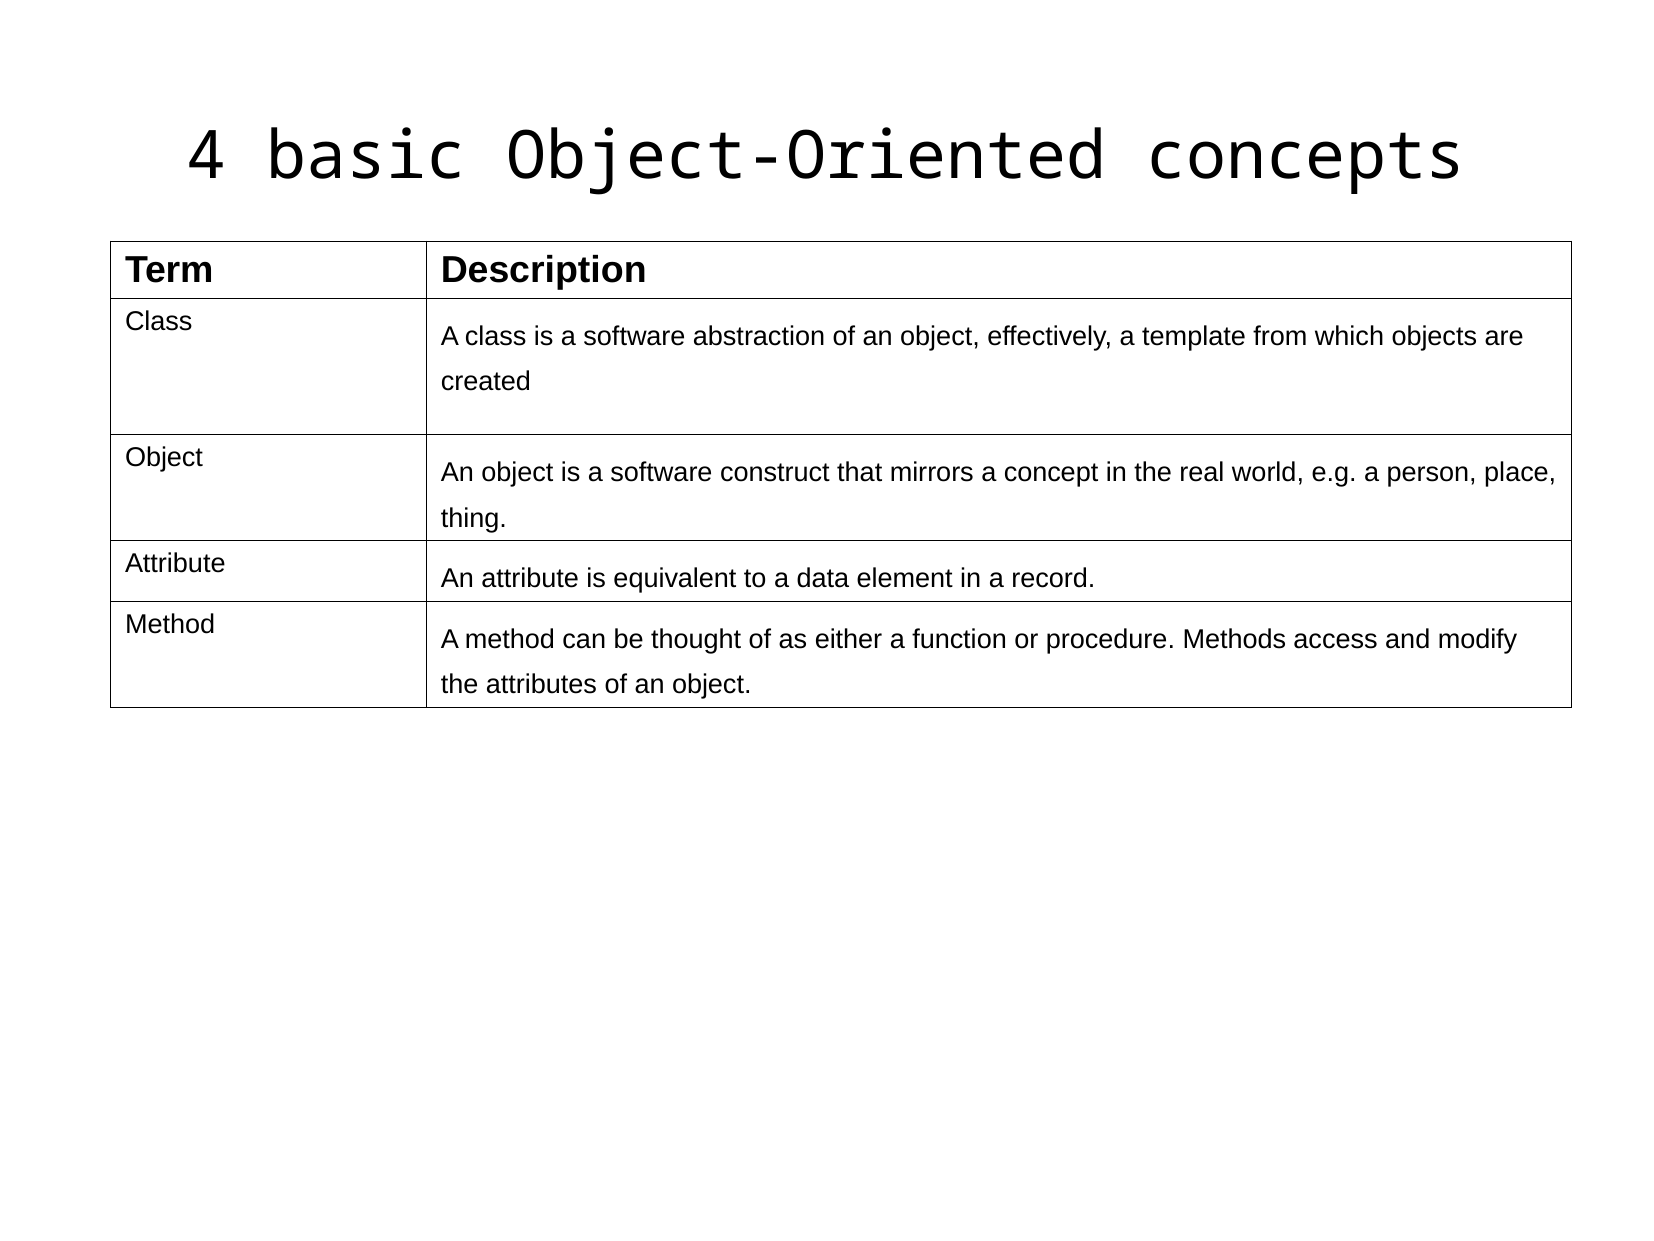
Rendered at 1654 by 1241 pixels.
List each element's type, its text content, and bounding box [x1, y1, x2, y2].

table_cell A method can be thought of as either a function or procedure. Methods access and modify the attributes of an object. [427, 602, 1571, 707]
table_cell An object is a software construct that mirrors a concept in the real world, e.g. a person, place, thing. [427, 435, 1571, 540]
title 4 basic Object-Oriented concepts [82, 49, 1571, 257]
table_cell Method [111, 602, 426, 707]
table_cell Class [111, 299, 426, 434]
table_cell A class is a software abstraction of an object, effectively, a template from which objects are created [427, 299, 1571, 434]
table_cell An attribute is equivalent to a data element in a record. [427, 541, 1571, 601]
table_cell Attribute [111, 541, 426, 601]
table_header Term [111, 242, 426, 298]
table_header Description [427, 242, 1571, 298]
table_cell Object [111, 435, 426, 540]
